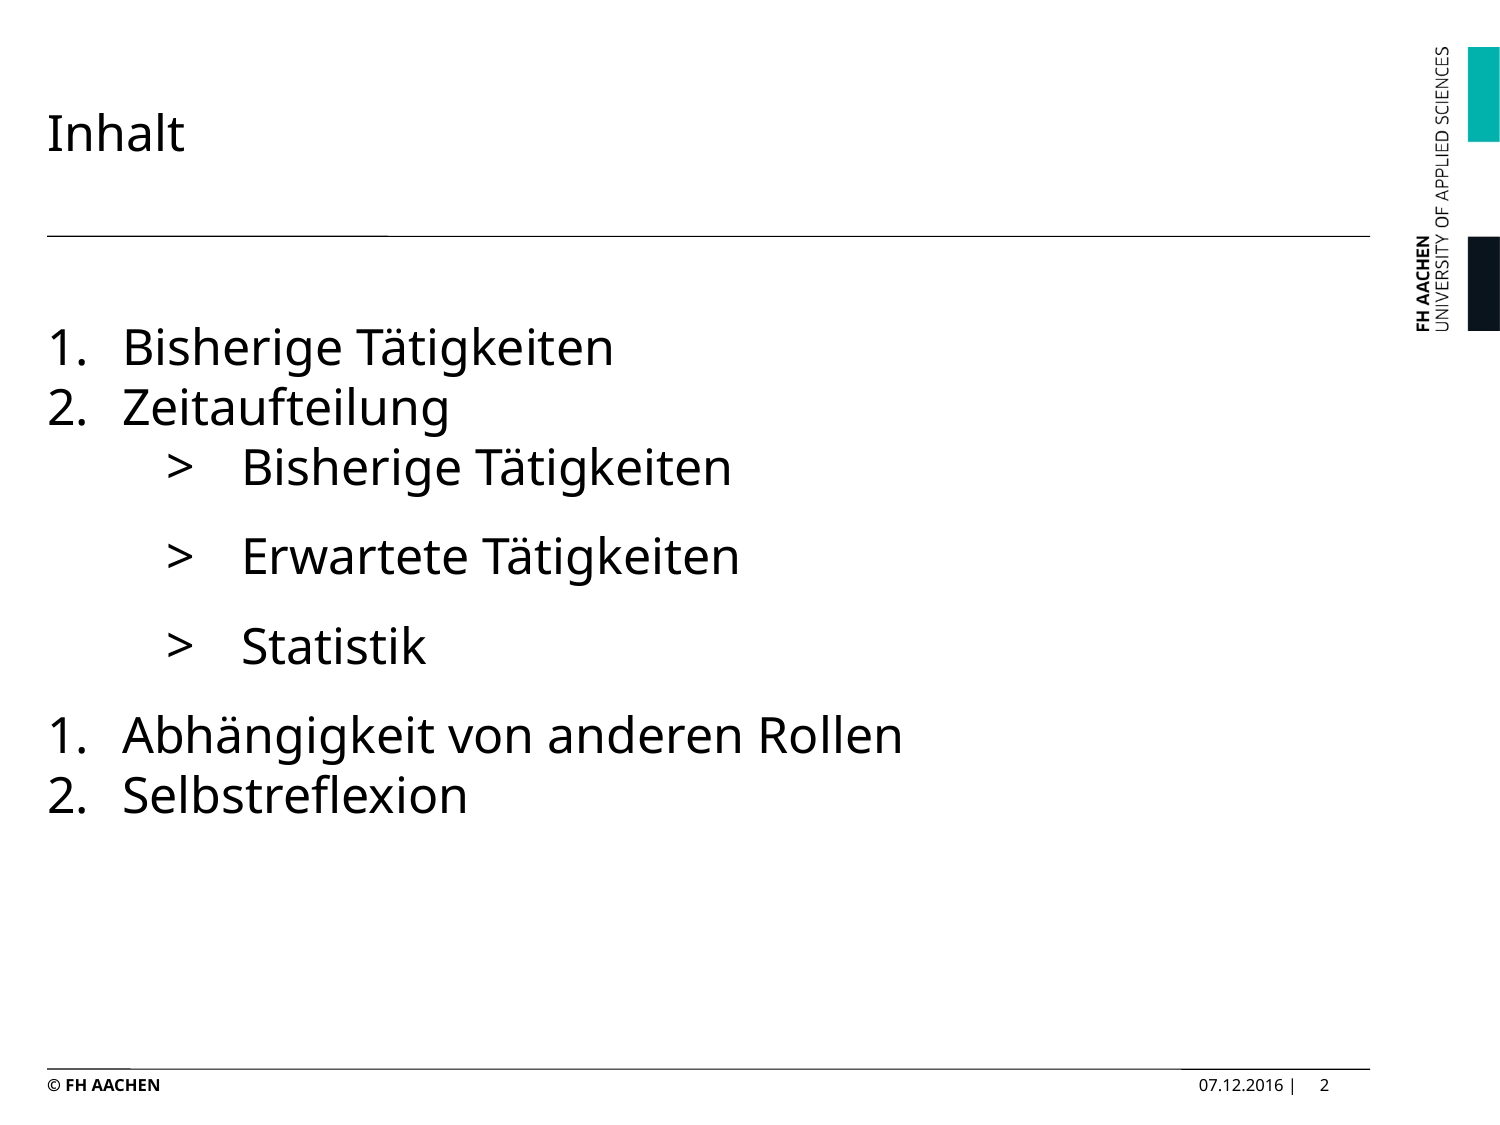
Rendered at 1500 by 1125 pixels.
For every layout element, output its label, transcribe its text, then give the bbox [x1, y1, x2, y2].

picture [1404, 47, 1500, 331]
slide_number 07.12.2016 | [1198, 1074, 1319, 1095]
slide_number <Nummer> [1319, 1074, 1369, 1095]
list Bisherige Tätigkeiten Zeitaufteilung Bisherige Tätigkeiten Erwartete Tätigkeiten Statistik Abhängigkeit von anderen Rollen Selbstreflexion [47, 255, 1371, 1047]
footer © FH AACHEN [47, 1074, 988, 1095]
title Inhalt [47, 101, 1371, 220]
